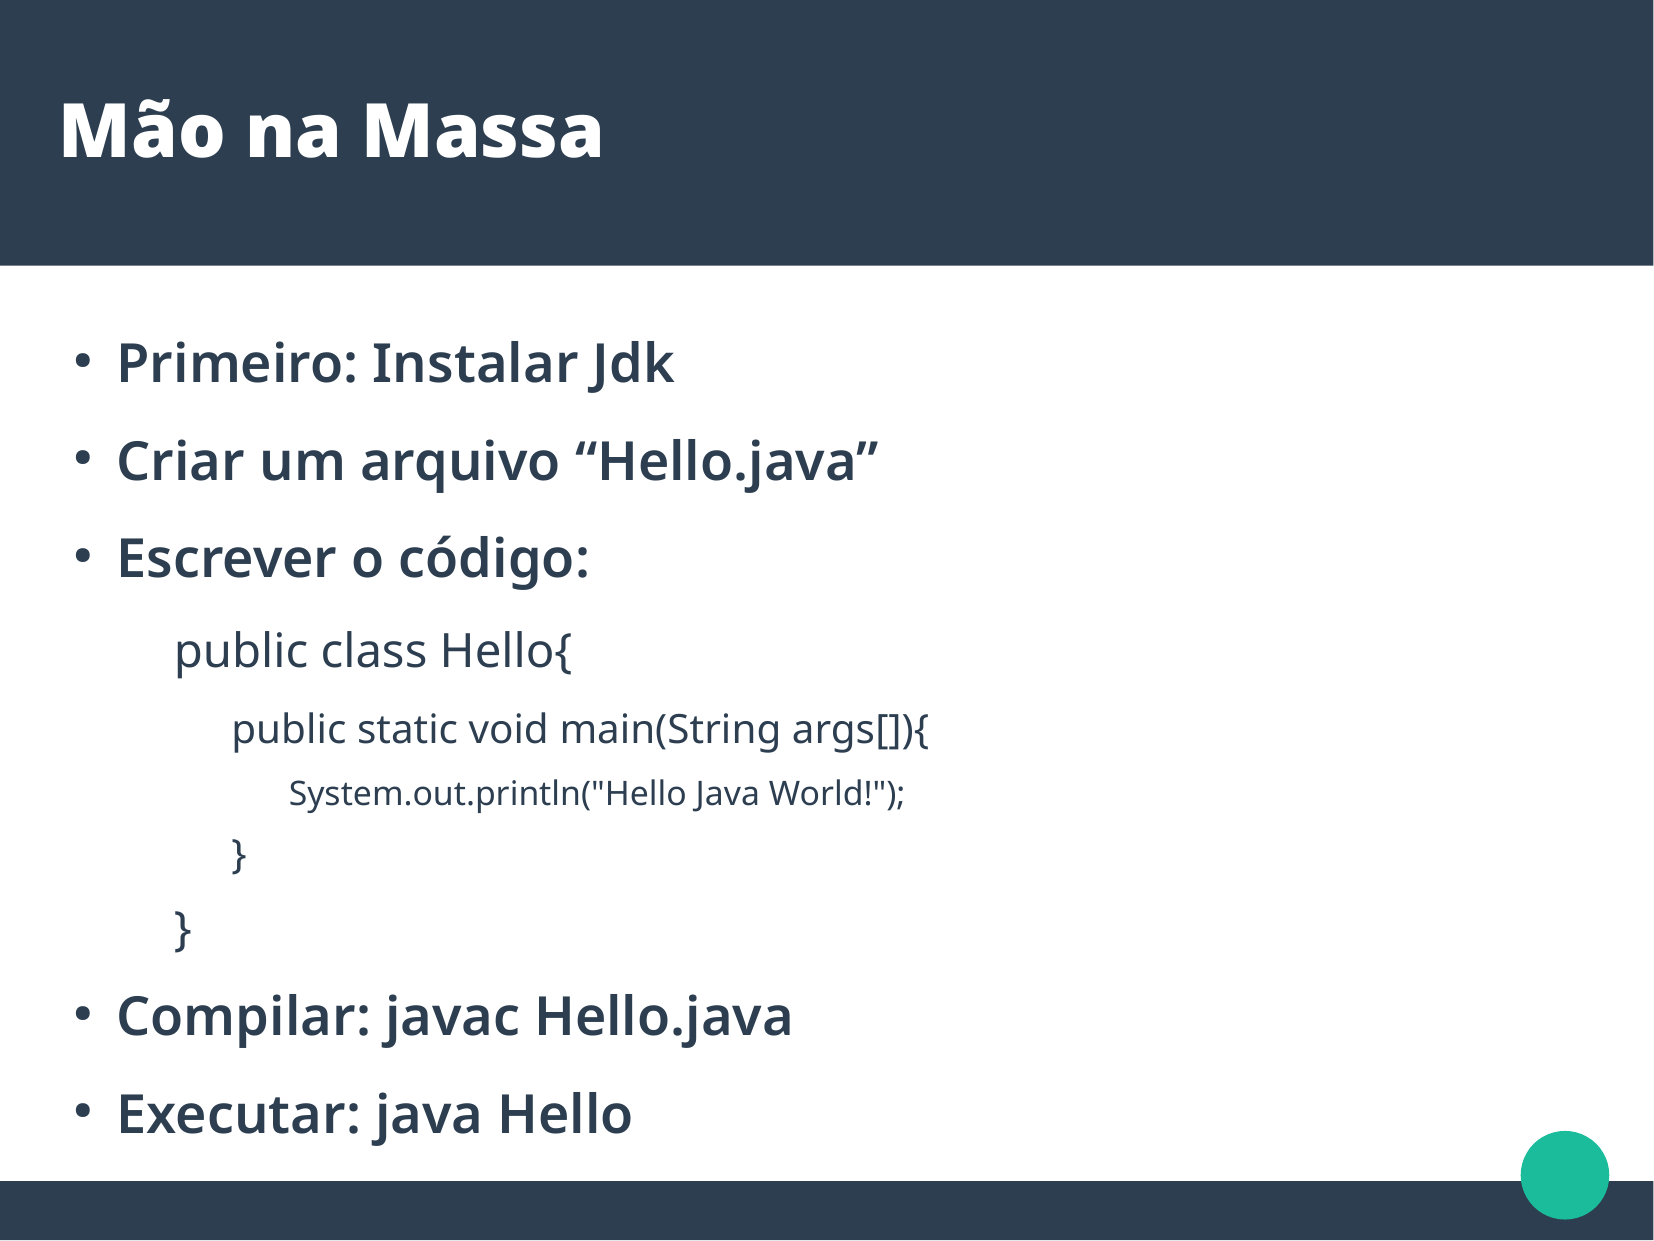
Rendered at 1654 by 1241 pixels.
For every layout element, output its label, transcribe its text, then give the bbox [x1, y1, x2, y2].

list Primeiro: Instalar Jdk Criar um arquivo “Hello.java” Escrever o código: public class Hello{ public static void main(String args[]){ System.out.println("Hello Java World!"); } } Compilar: javac Hello.java Executar: java Hello [59, 324, 1595, 1152]
title Mão na Massa [59, 49, 1595, 207]
